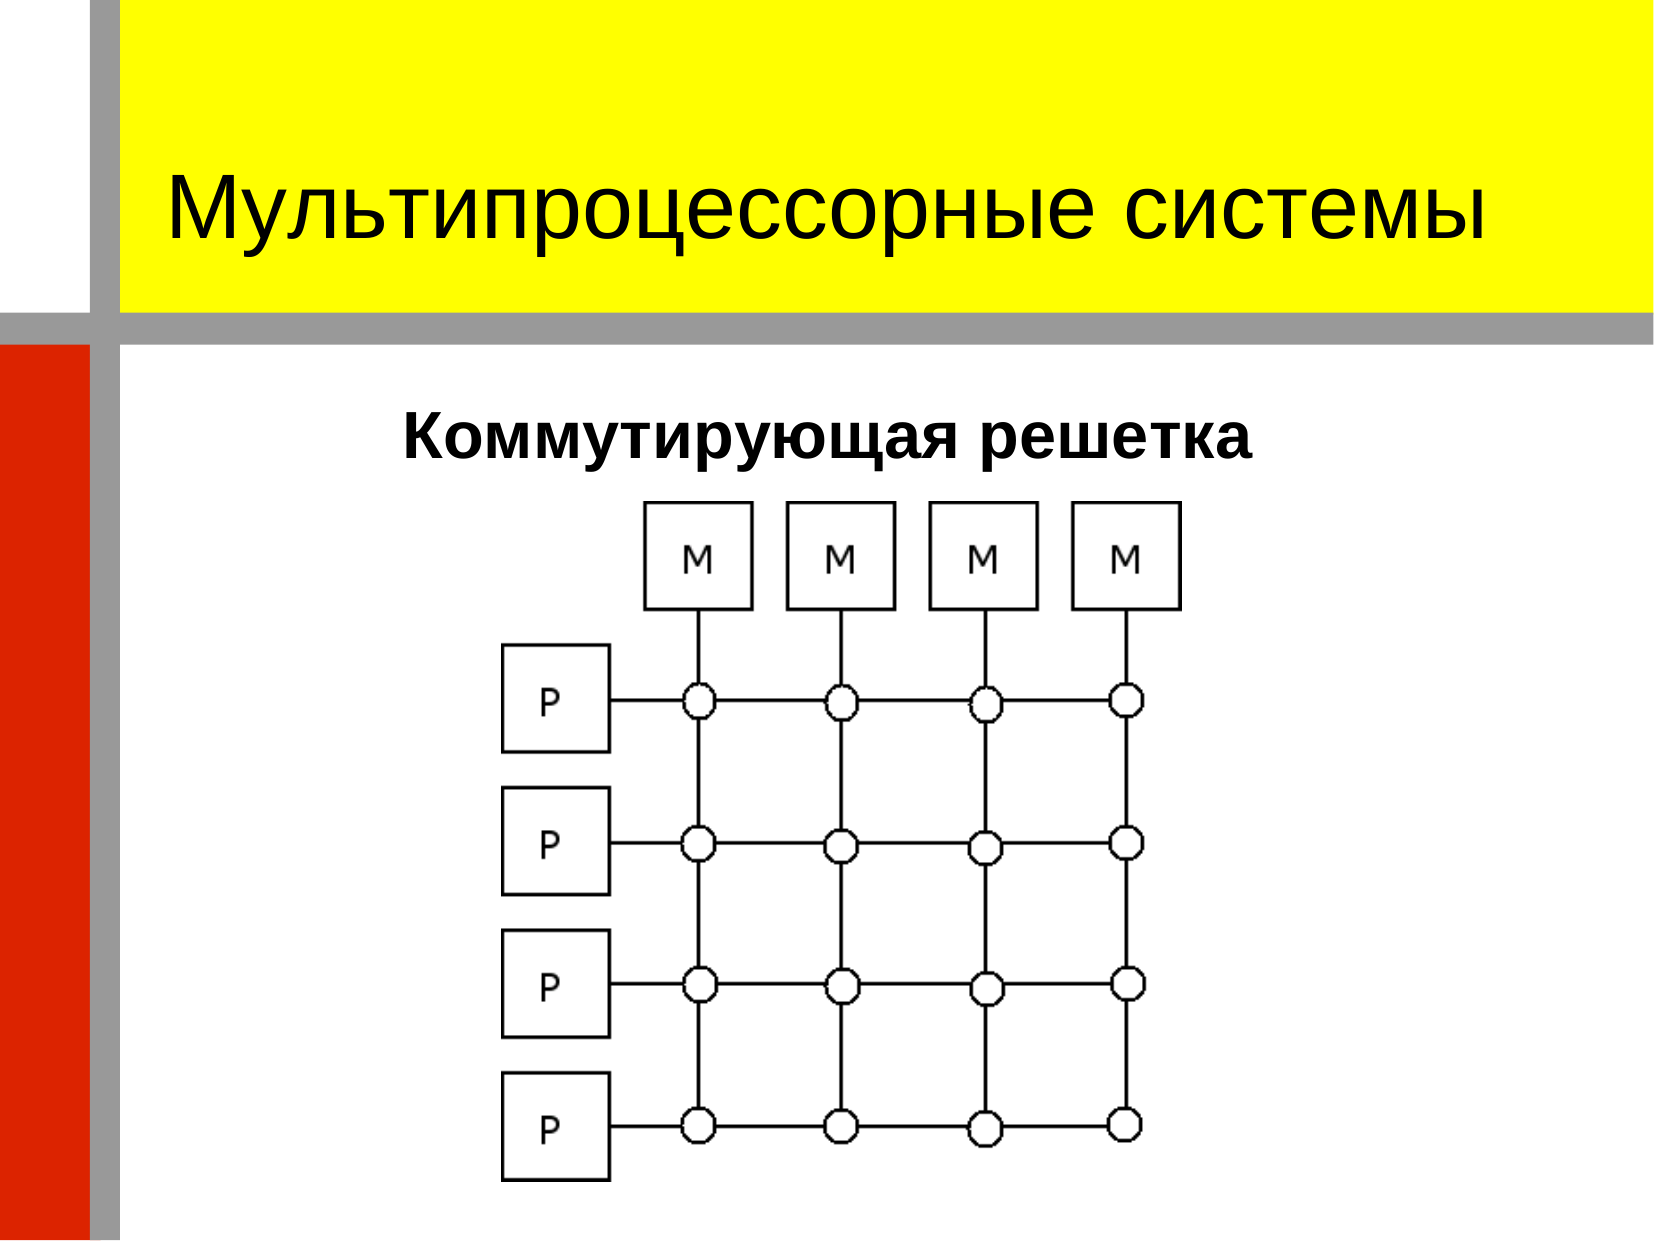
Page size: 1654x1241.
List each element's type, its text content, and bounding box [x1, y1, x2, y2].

picture [501, 501, 1182, 1182]
subtitle Коммутирующая решетка [121, 398, 1534, 474]
title Мультипроцессорные системы [121, 110, 1534, 303]
